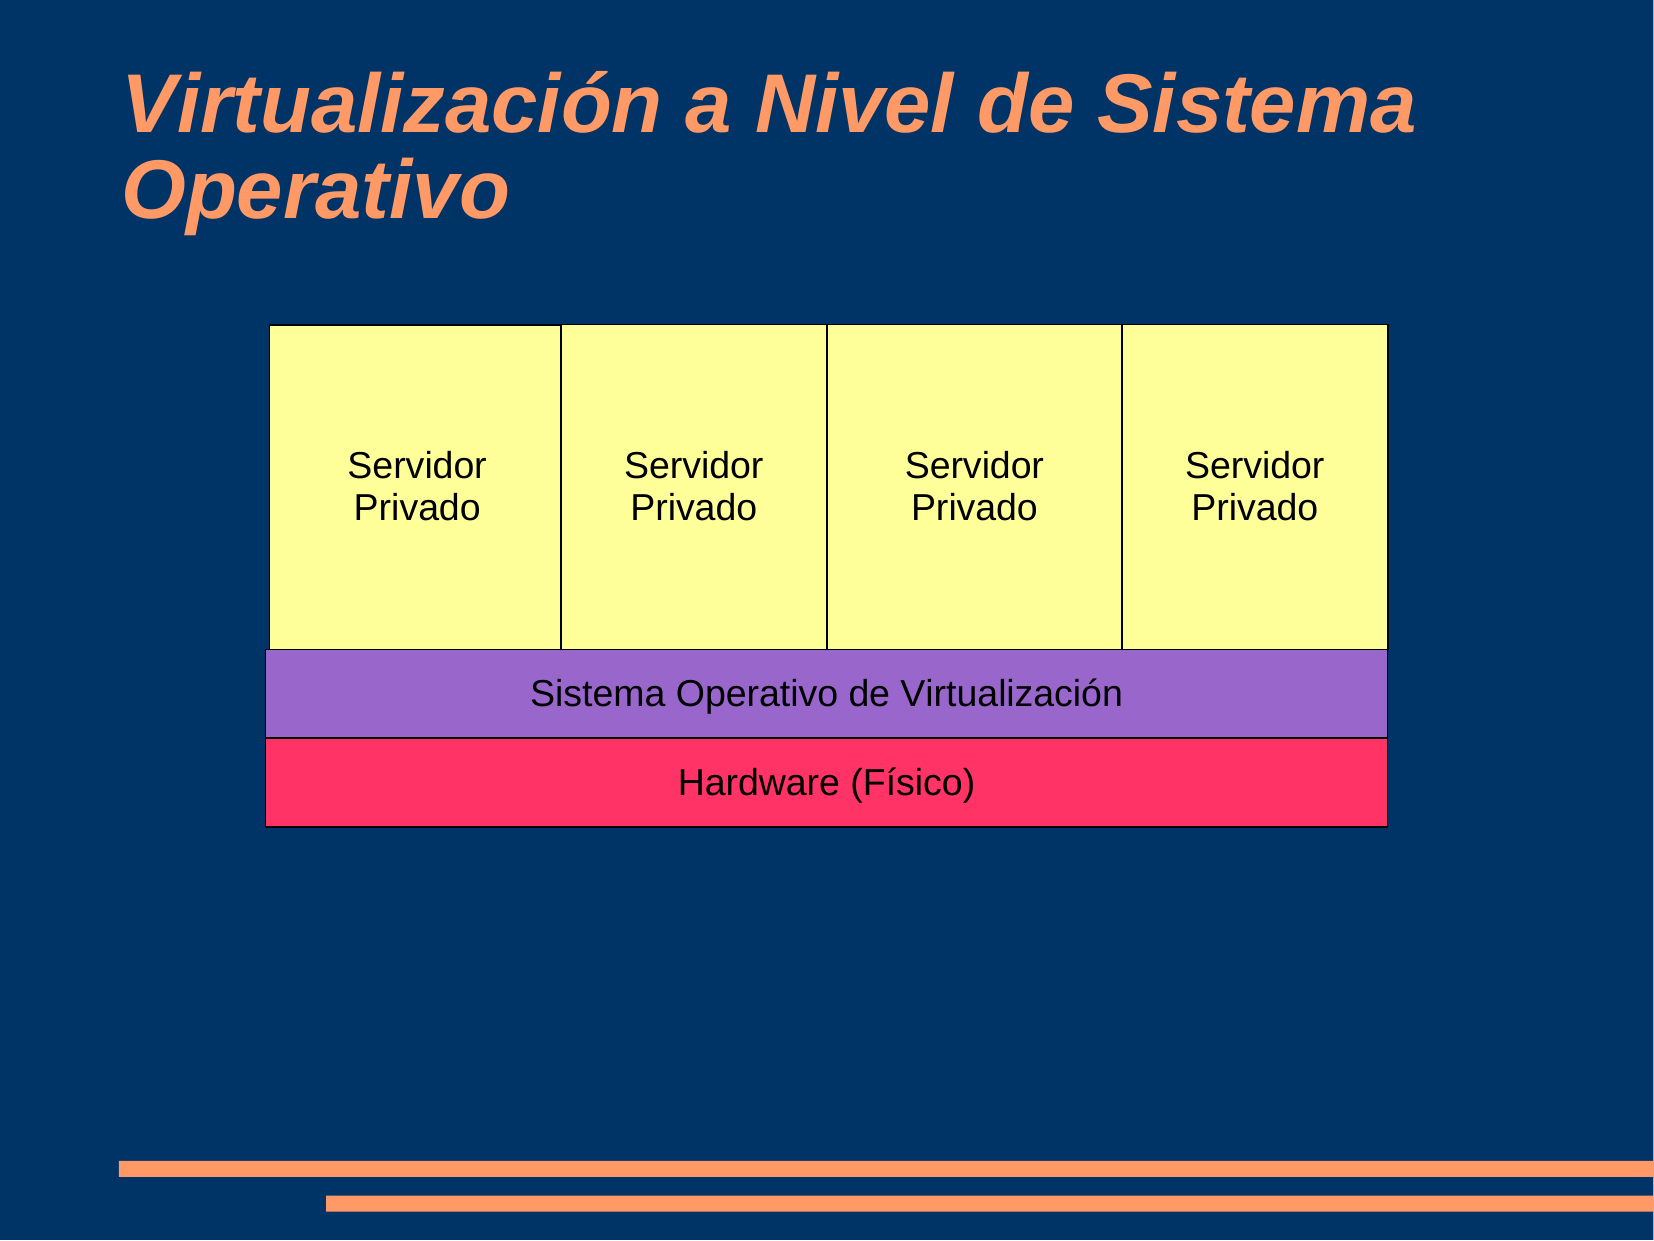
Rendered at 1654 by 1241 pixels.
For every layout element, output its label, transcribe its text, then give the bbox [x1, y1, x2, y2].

text_box Servidor Privado [560, 324, 826, 650]
text_box Sistema Operativo de Virtualización [265, 649, 1388, 738]
title Virtualización a Nivel de Sistema Operativo [121, 53, 1534, 246]
text_box Servidor Privado [1122, 324, 1388, 650]
text_box Servidor Privado [826, 324, 1122, 650]
text_box Servidor Privado [269, 324, 560, 650]
text_box Hardware (Físico)‏ [265, 738, 1388, 827]
